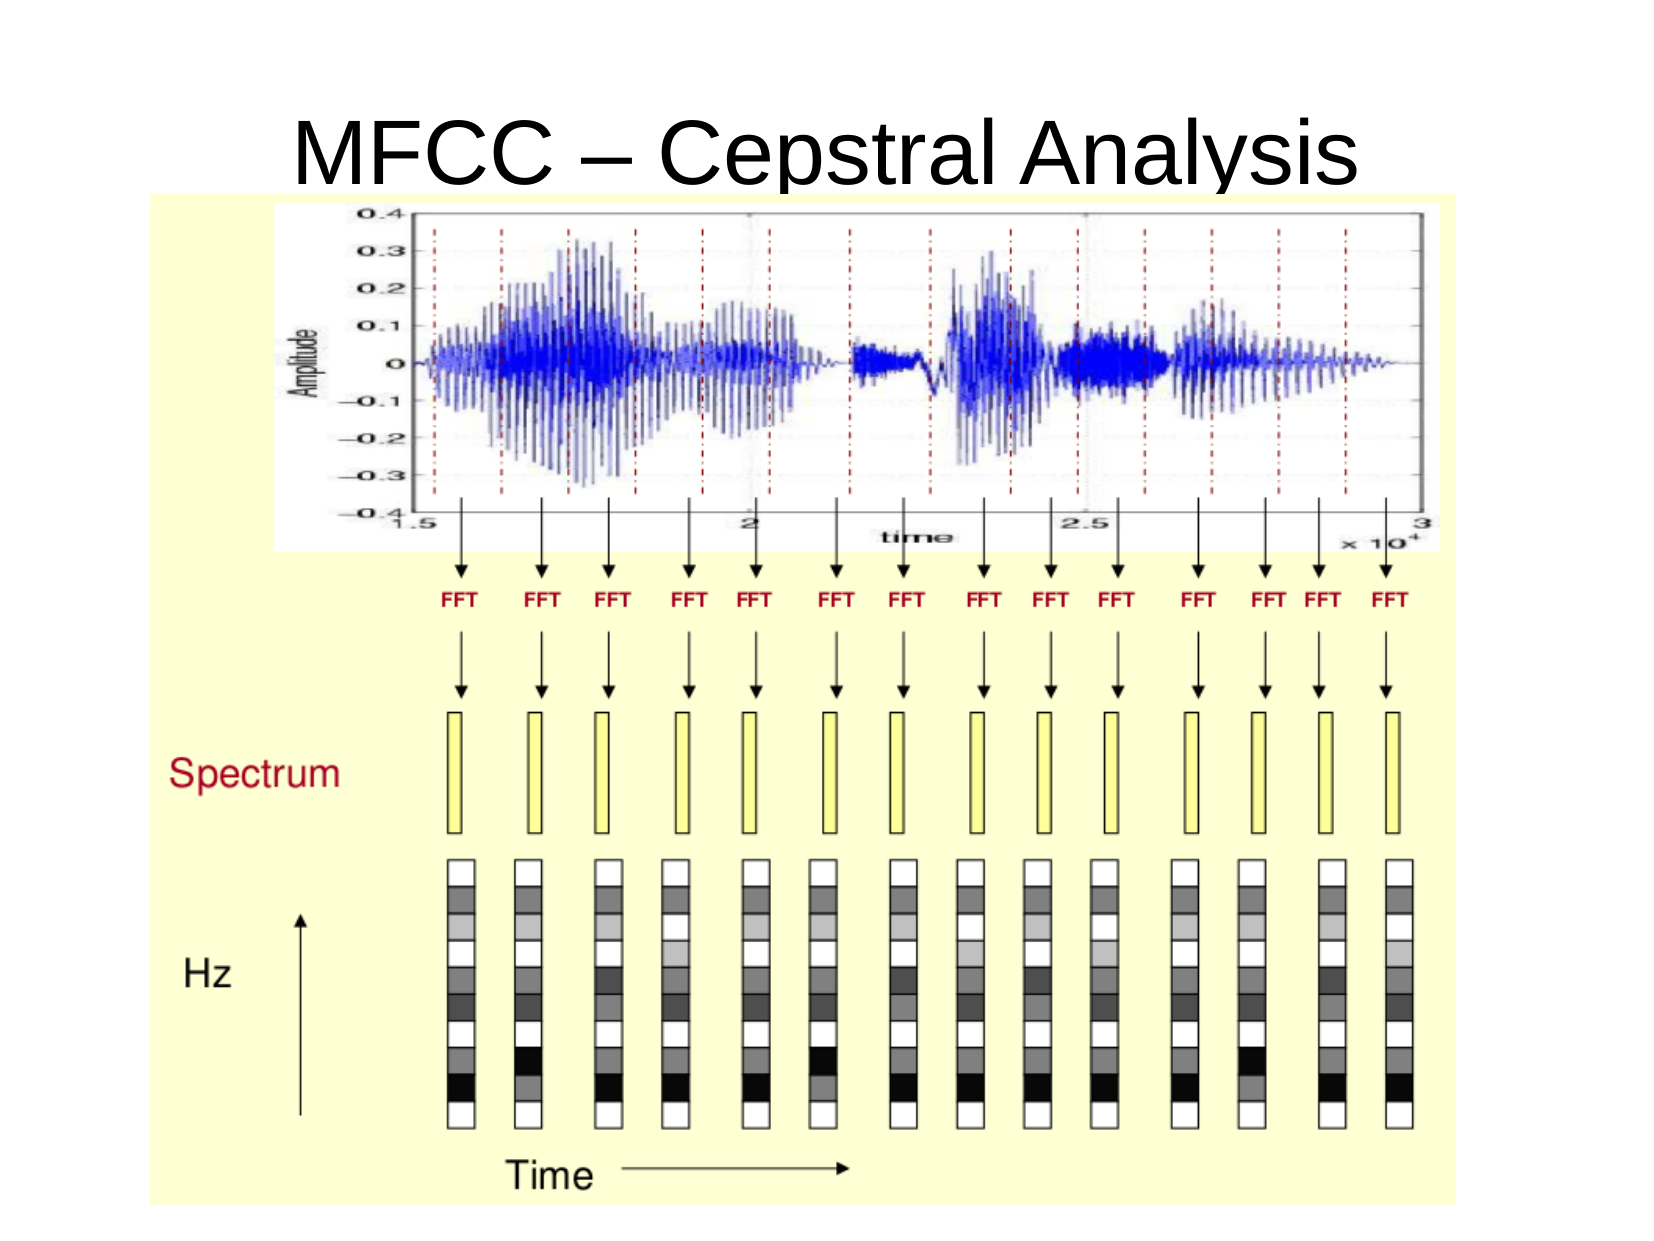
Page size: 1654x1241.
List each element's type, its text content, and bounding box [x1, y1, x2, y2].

title MFCC – Cepstral Analysis [82, 49, 1571, 257]
picture [150, 194, 1456, 1205]
